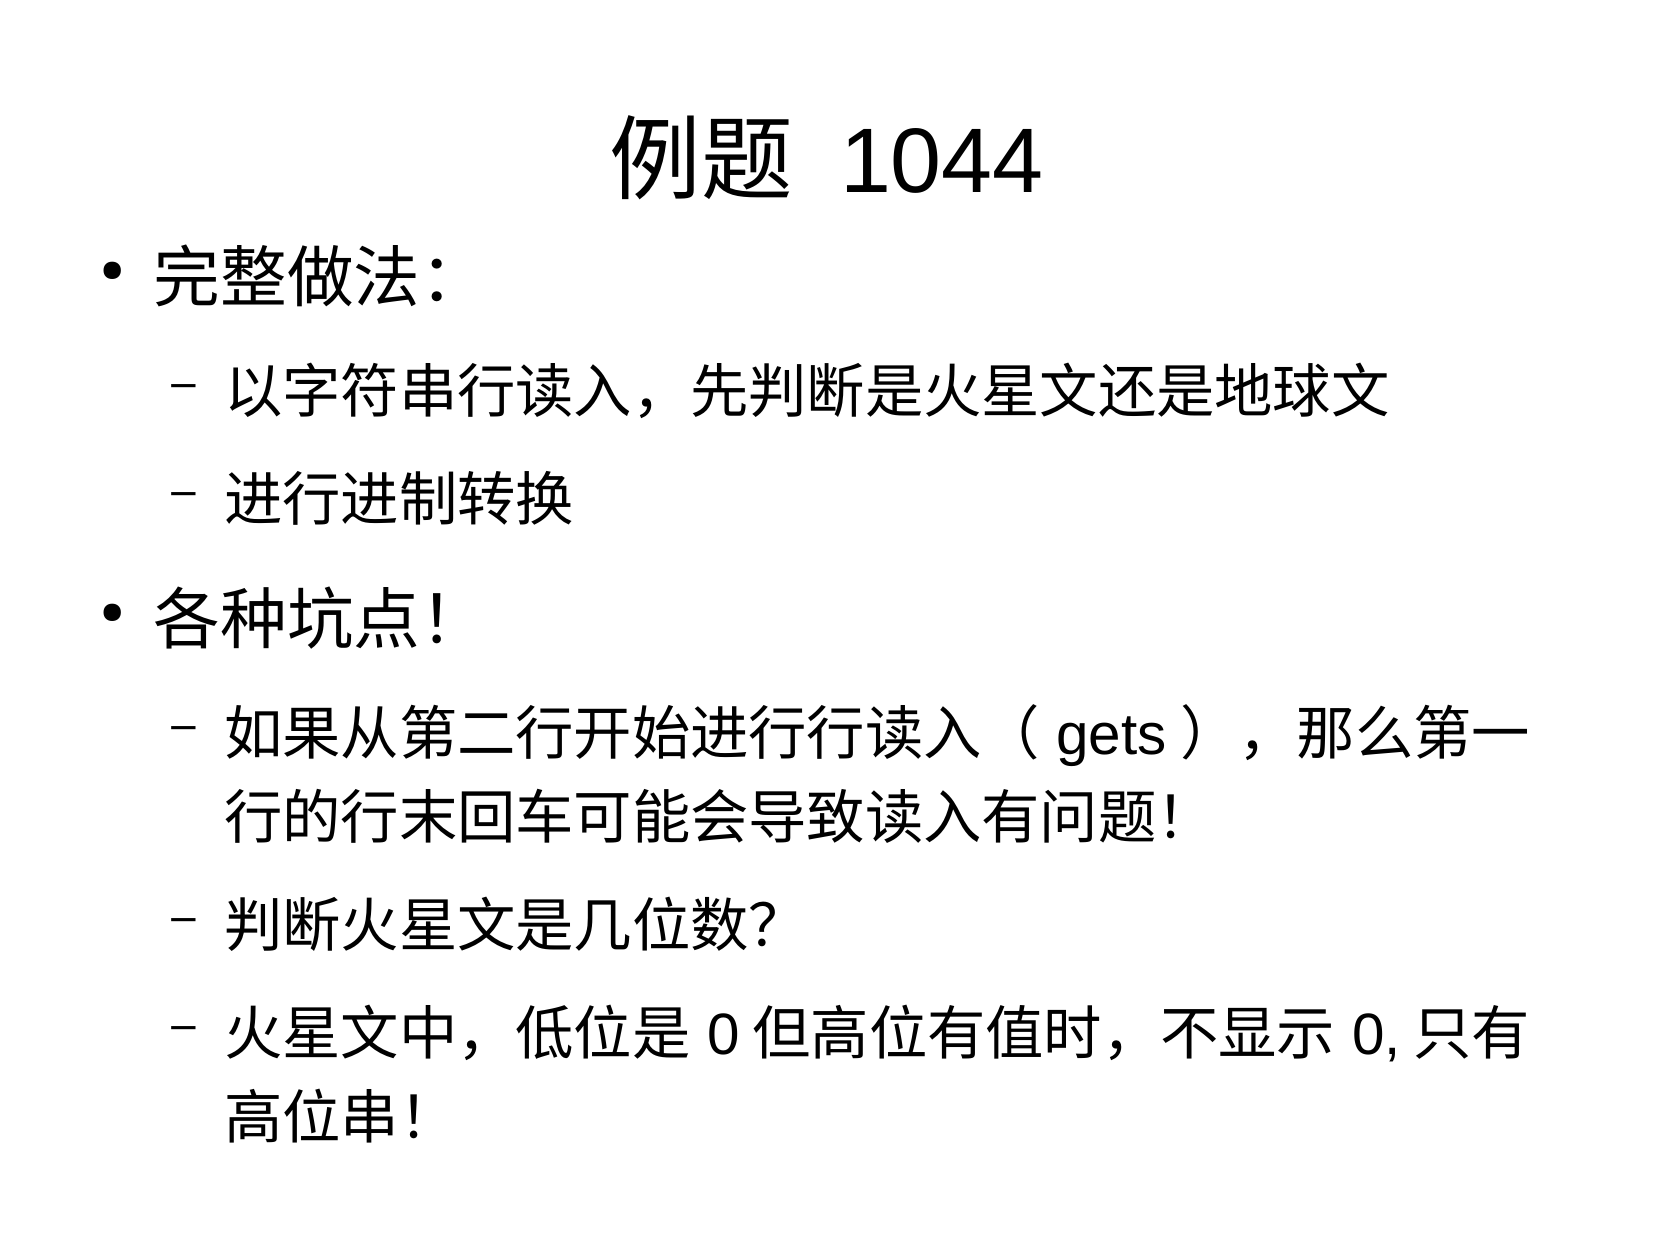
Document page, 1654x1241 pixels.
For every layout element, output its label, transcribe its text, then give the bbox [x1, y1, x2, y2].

list 完整做法： 以字符串行读入，先判断是火星文还是地球文 进行进制转换 各种坑点！ 如果从第二行开始进行行读入（gets），那么第一行的行末回车可能会导致读入有问题！ 判断火星文是几位数？ 火星文中，低位是0但高位有值时，不显示0,只有高位串！ [82, 224, 1571, 1241]
title 例题 1044 [82, 49, 1571, 224]
